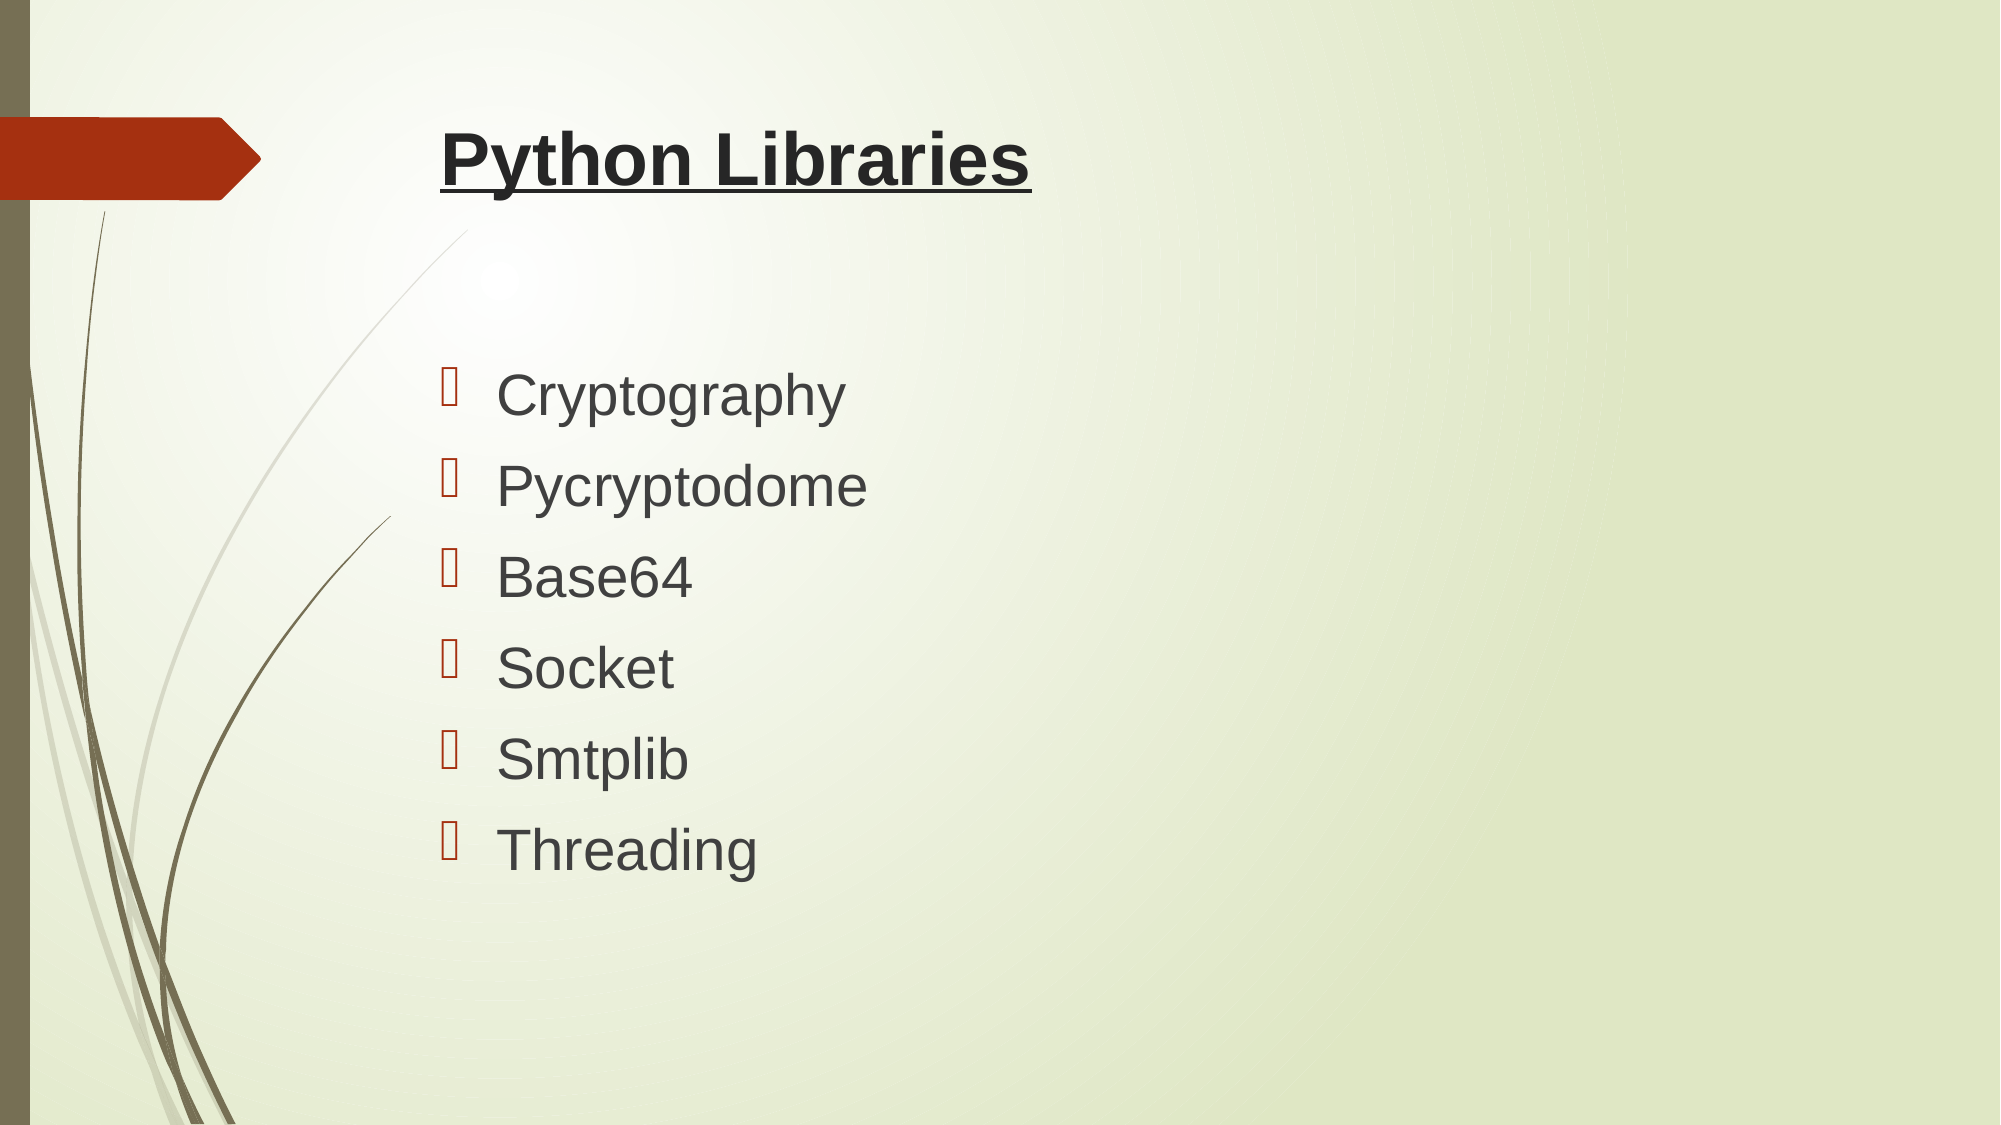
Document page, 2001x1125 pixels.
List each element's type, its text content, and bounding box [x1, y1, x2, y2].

title Python Libraries [425, 102, 1888, 313]
list Cryptography Pycryptodome Base64 Socket Smtplib Threading [424, 350, 1888, 970]
